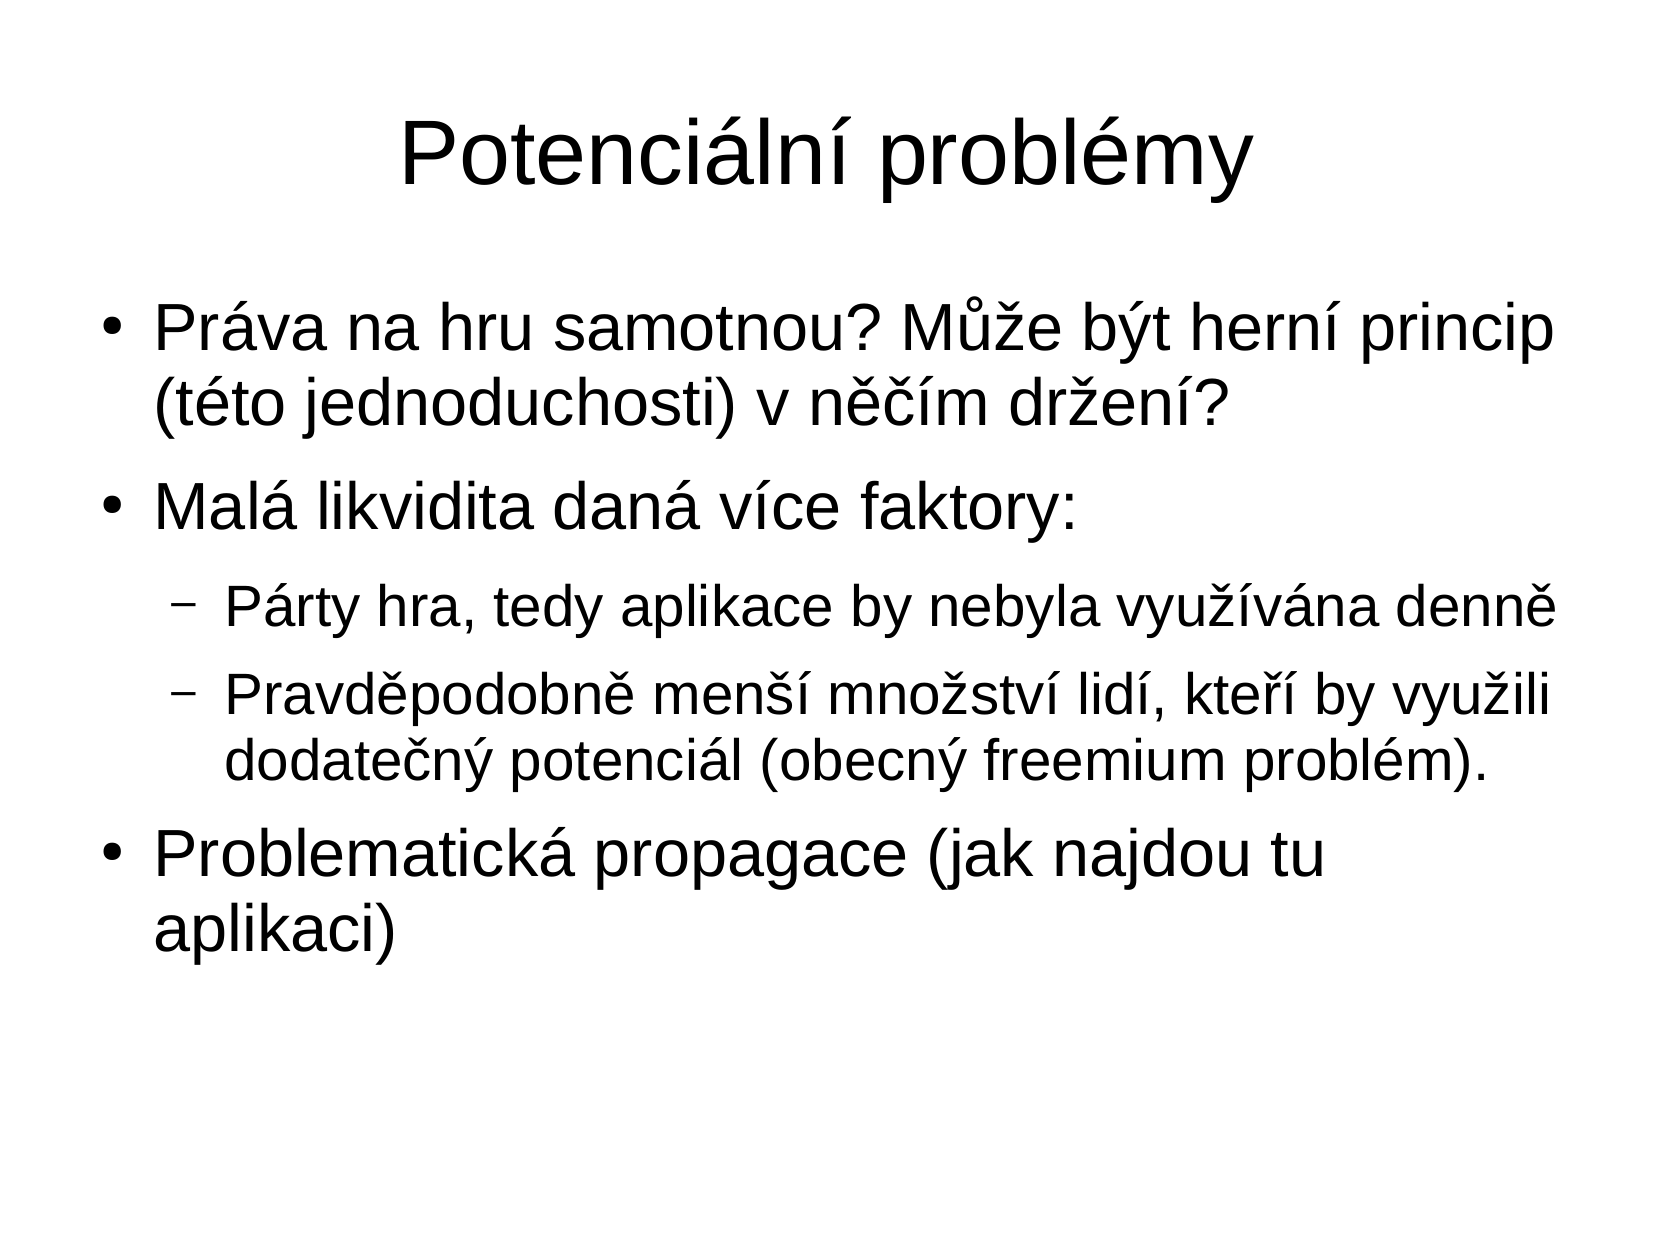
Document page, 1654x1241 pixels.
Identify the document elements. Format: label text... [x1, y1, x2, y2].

list Práva na hru samotnou? Může být herní princip (této jednoduchosti) v něčím držení? Malá likvidita daná více faktory: Párty hra, tedy aplikace by nebyla využívána denně Pravděpodobně menší množství lidí, kteří by využili dodatečný potenciál (obecný freemium problém). Problematická propagace (jak najdou tu aplikaci) [82, 290, 1571, 1010]
title Potenciální problémy [82, 49, 1571, 257]
